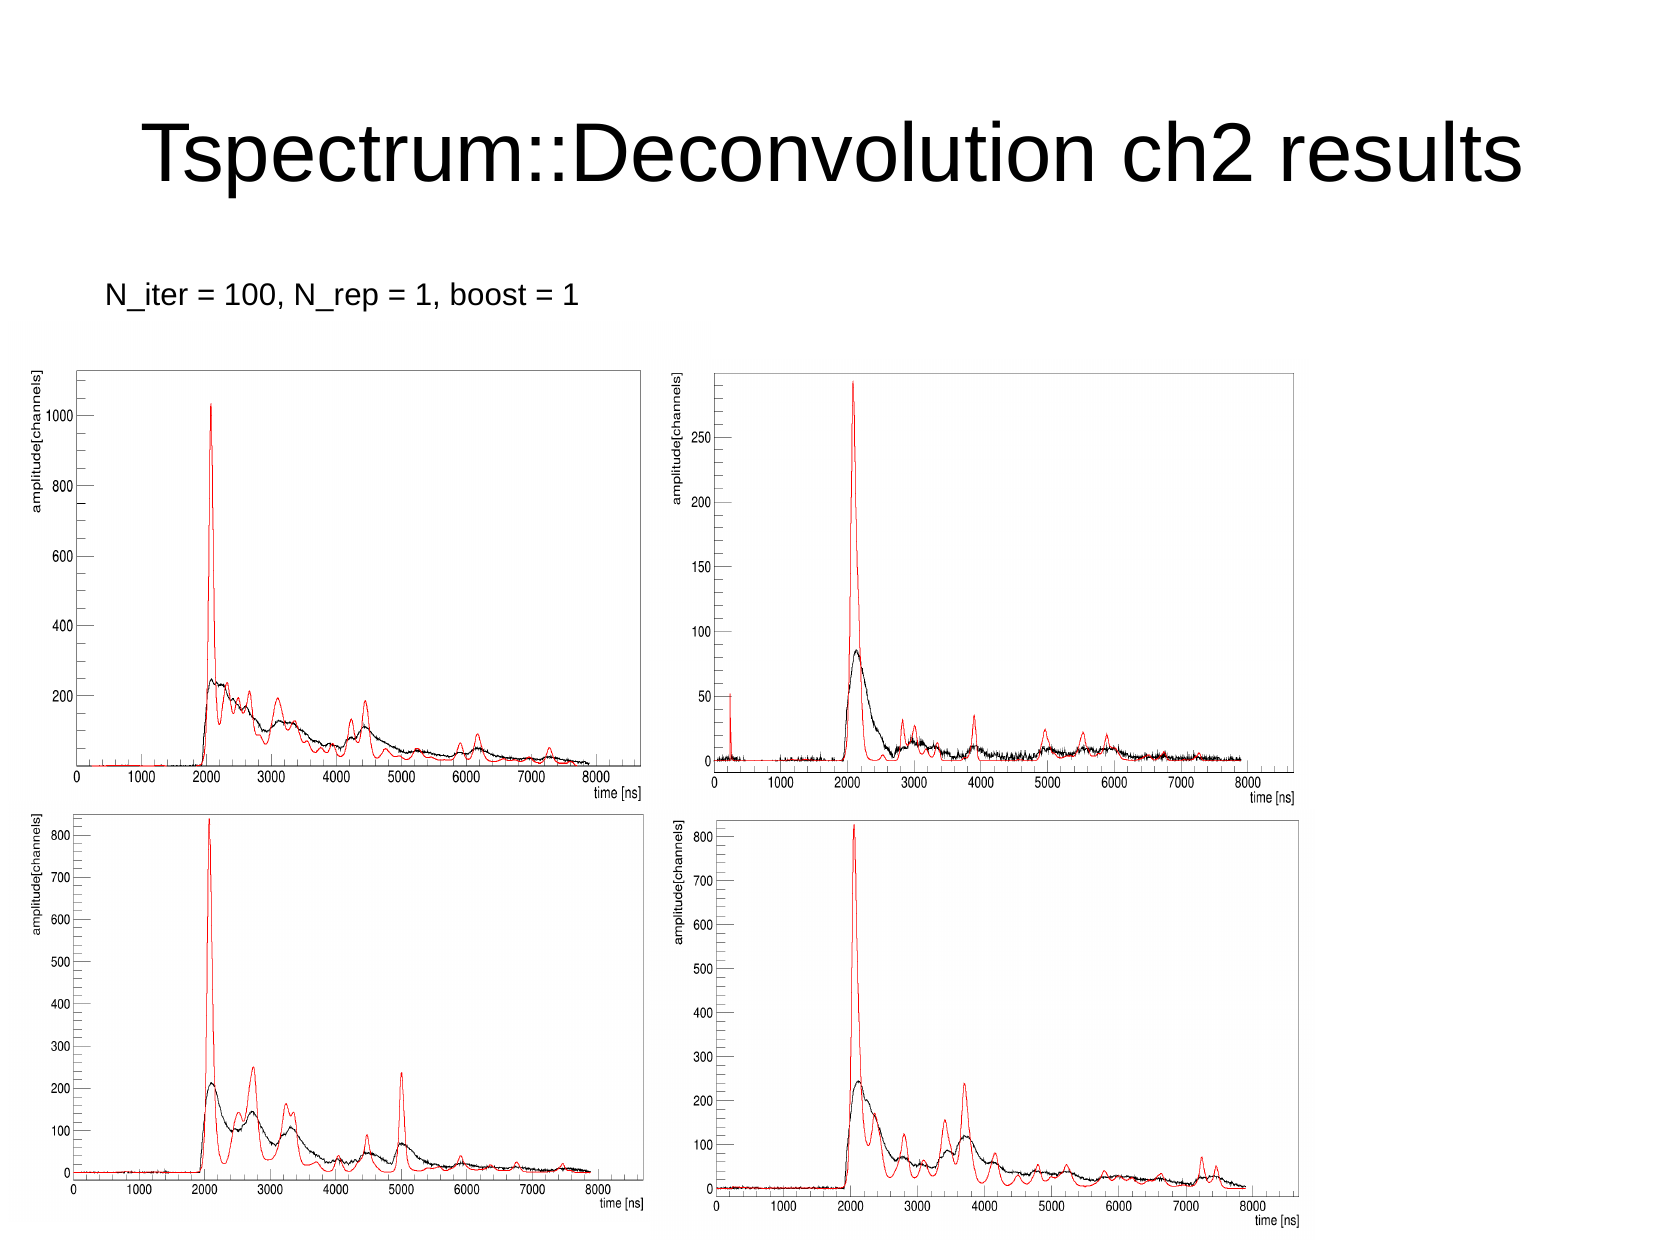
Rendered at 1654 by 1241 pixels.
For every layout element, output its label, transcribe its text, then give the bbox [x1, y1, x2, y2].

title Tspectrum::Deconvolution ch2 results [82, 49, 1571, 257]
picture [6, 321, 1315, 1240]
text_box N_iter = 100, N_rep = 1, boost = 1 [90, 270, 616, 355]
